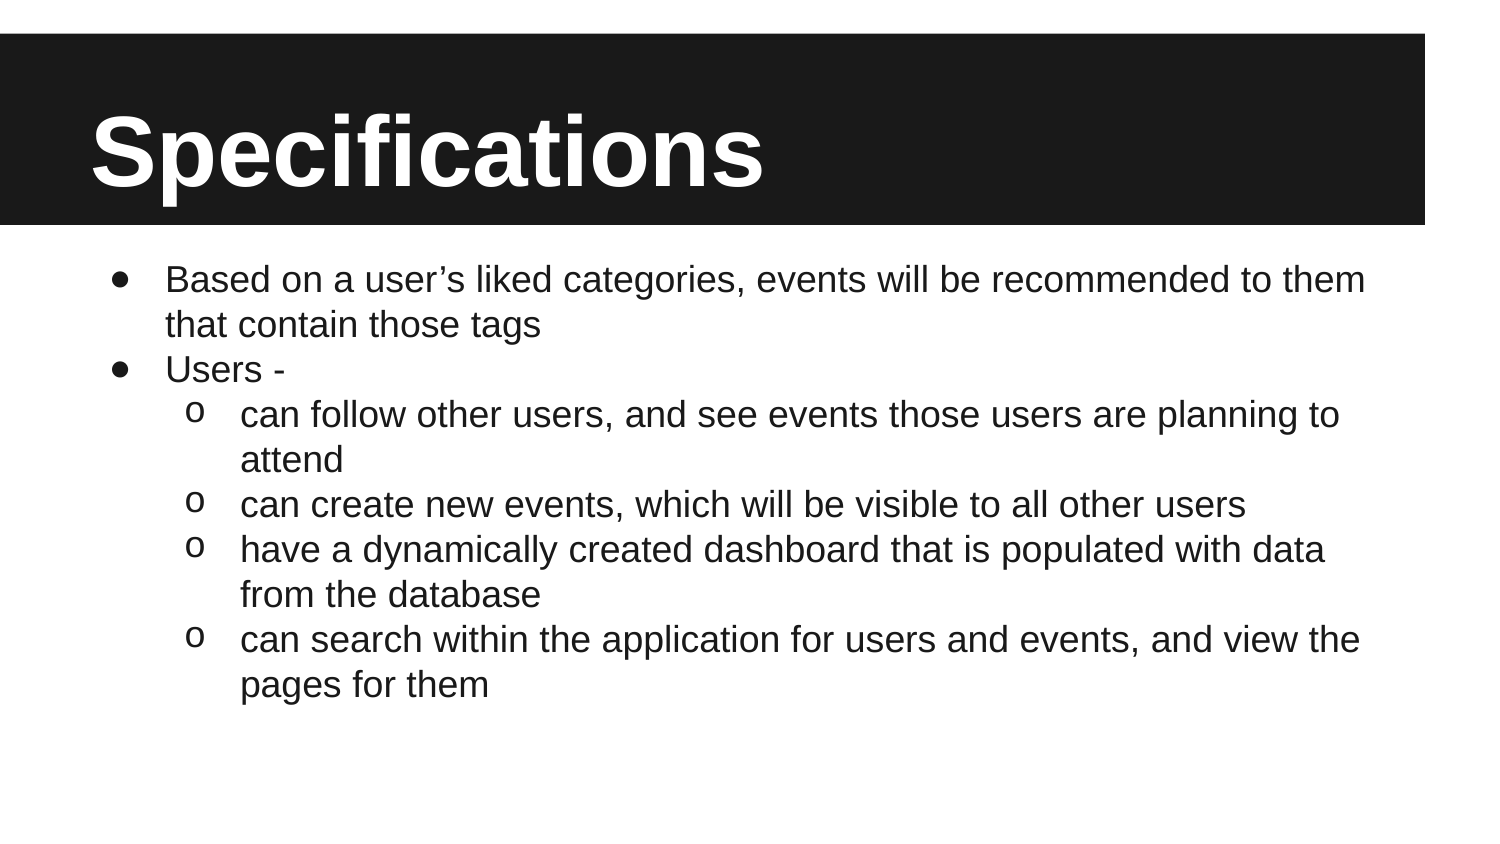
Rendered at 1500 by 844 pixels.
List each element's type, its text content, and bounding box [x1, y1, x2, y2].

list Based on a user’s liked categories, events will be recommended to them that contain those tags Users - can follow other users, and see events those users are planning to attend can create new events, which will be visible to all other users have a dynamically created dashboard that is populated with data from the database can search within the application for users and events, and view the pages for them [75, 239, 1425, 808]
title Specifications [75, 33, 1425, 221]
